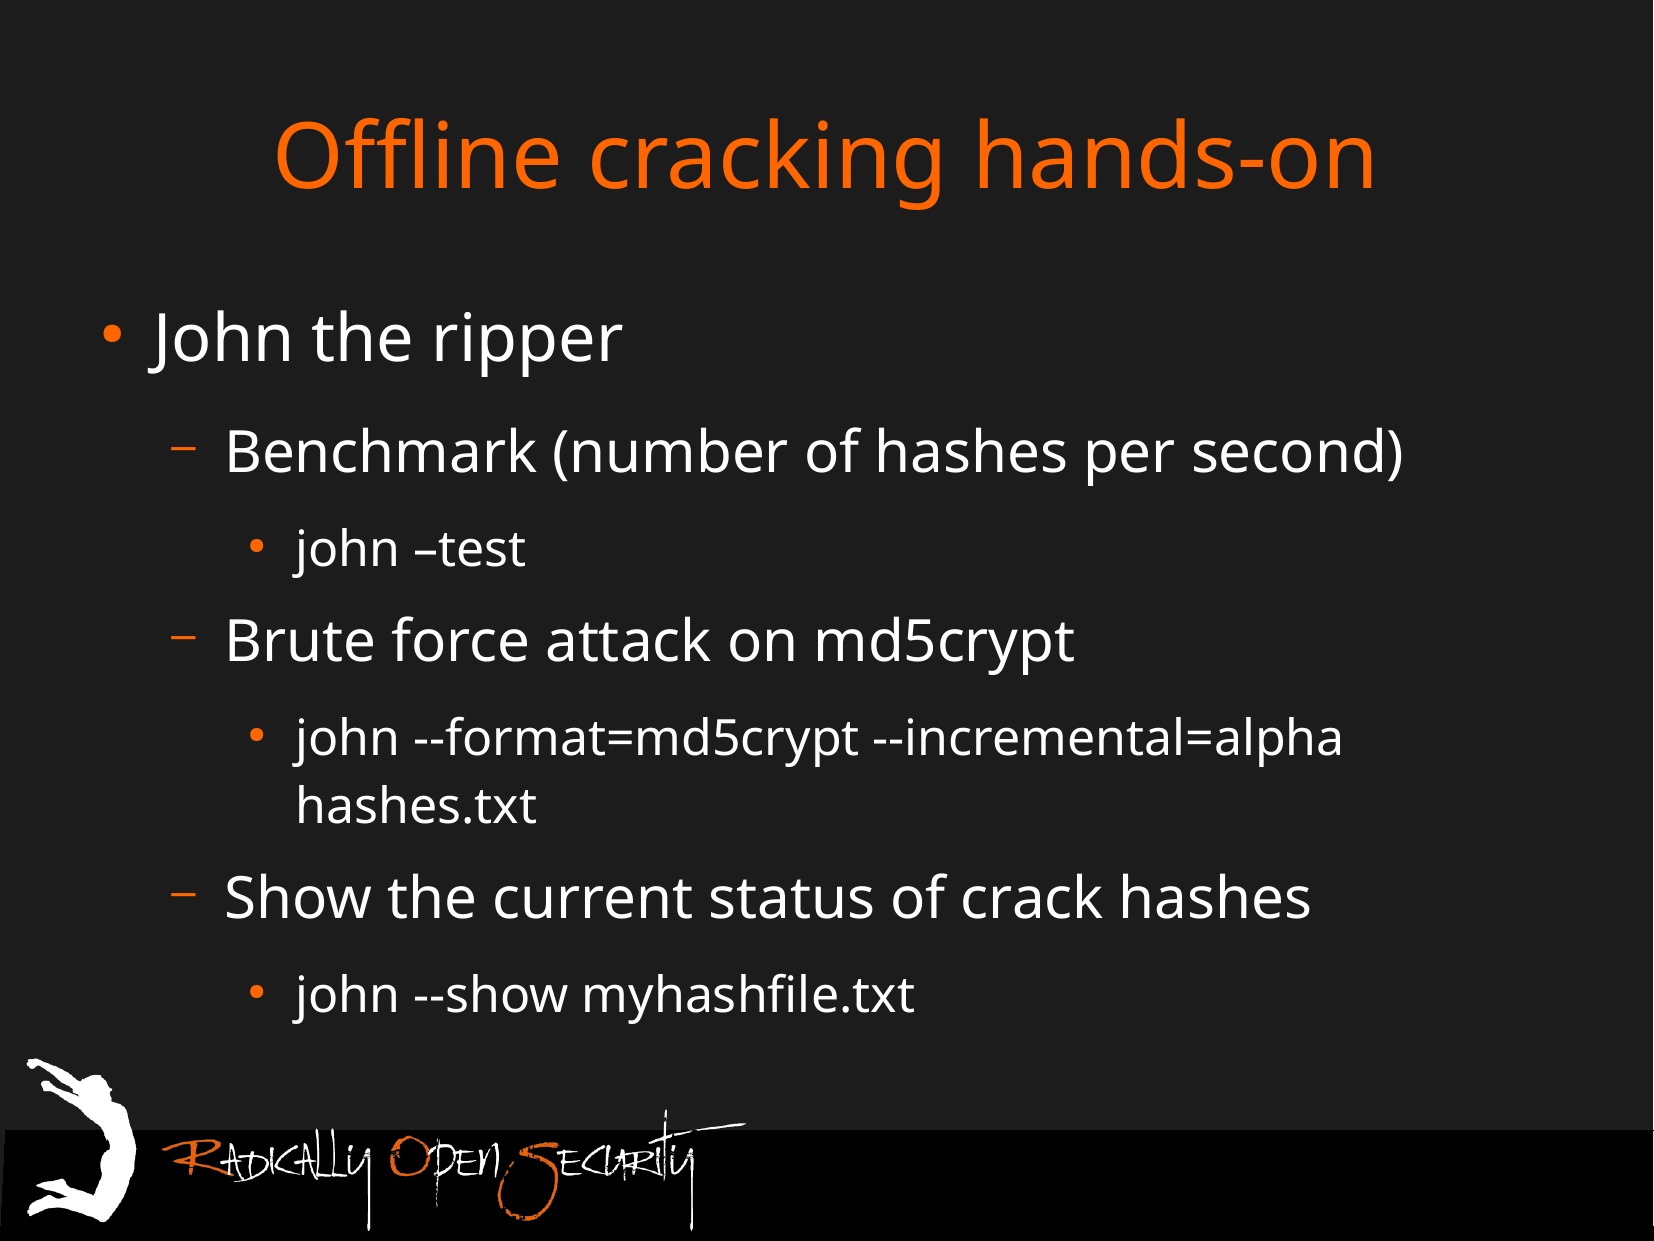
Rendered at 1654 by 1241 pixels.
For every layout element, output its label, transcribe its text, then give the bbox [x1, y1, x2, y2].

list John the ripper Benchmark (number of hashes per second) john –test Brute force attack on md5crypt john --format=md5crypt --incremental=alpha hashes.txt Show the current status of crack hashes john --show myhashfile.txt [82, 290, 1571, 1028]
picture [0, 1022, 778, 1241]
title Offline cracking hands-on [82, 49, 1571, 257]
